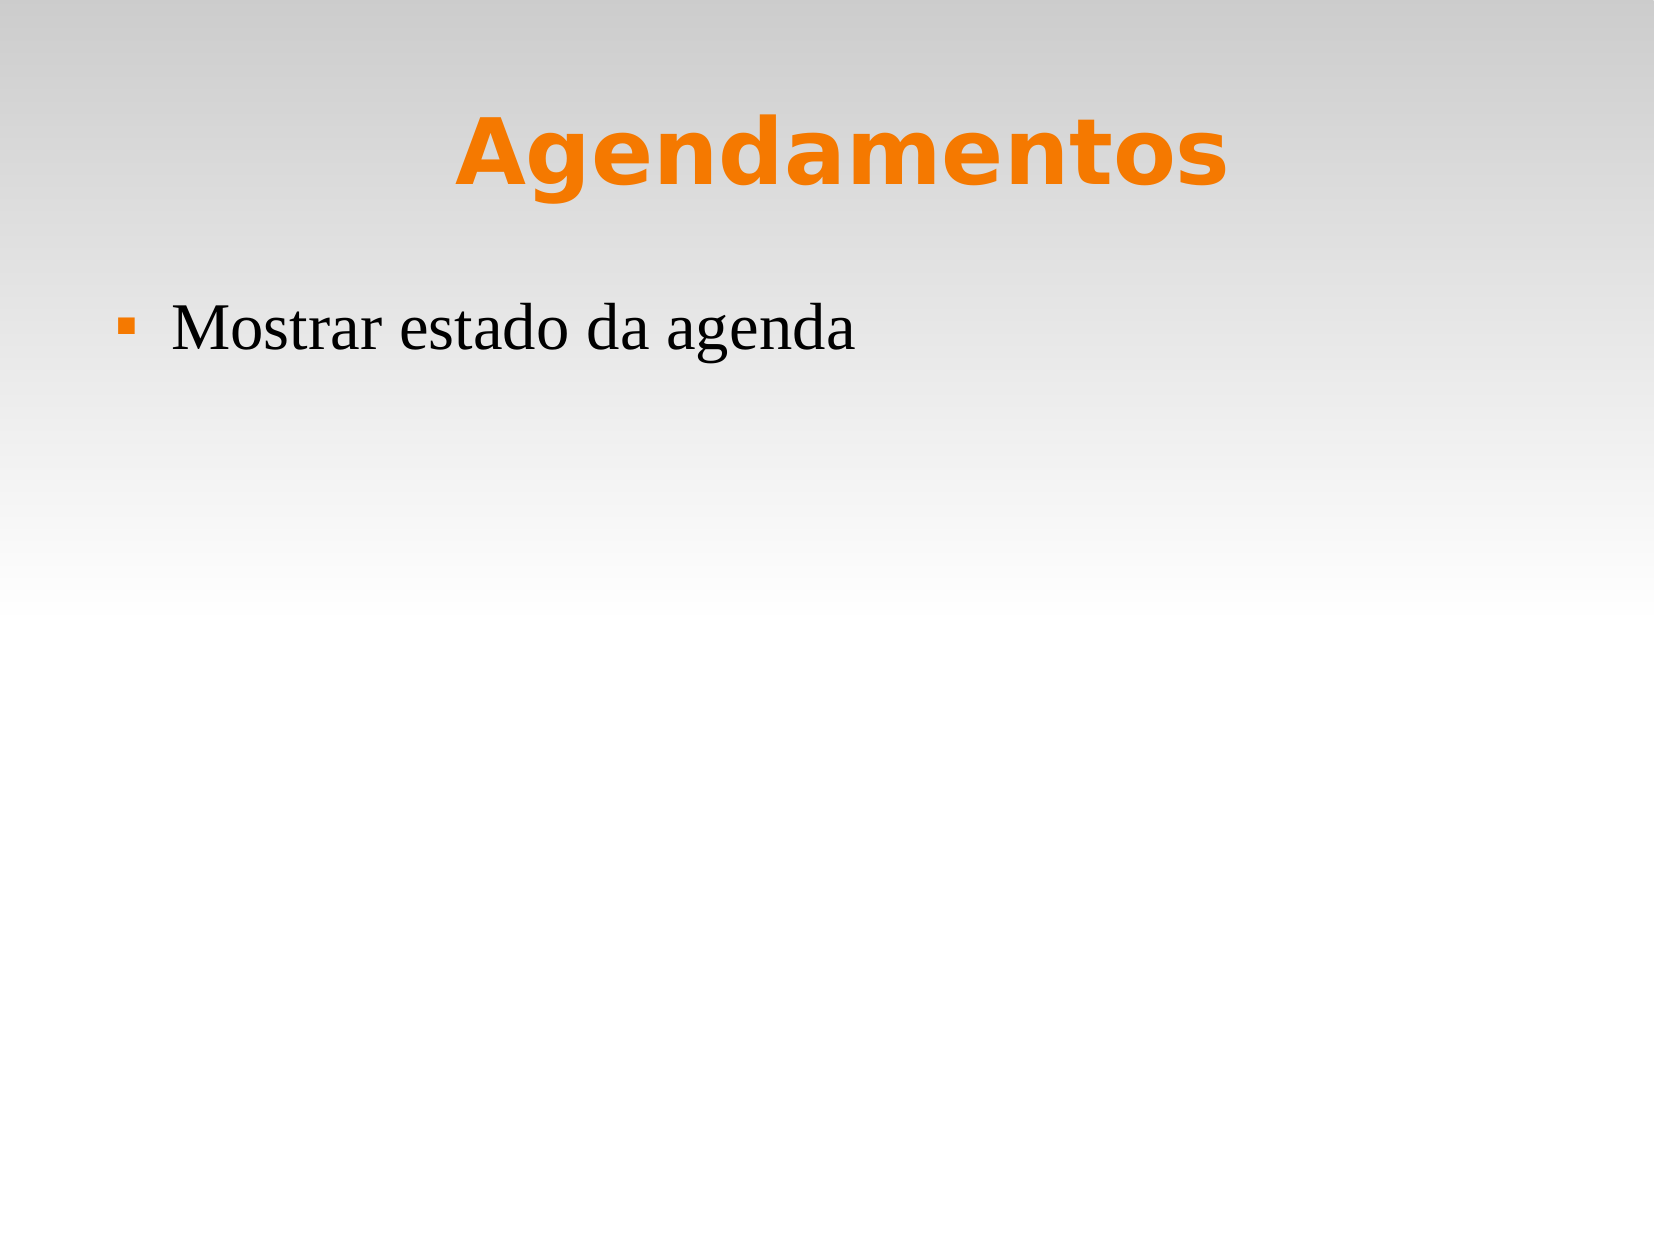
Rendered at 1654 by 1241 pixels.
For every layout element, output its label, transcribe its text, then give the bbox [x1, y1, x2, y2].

list Mostrar estado da agenda [82, 290, 1571, 1094]
title Agendamentos [82, 56, 1571, 250]
